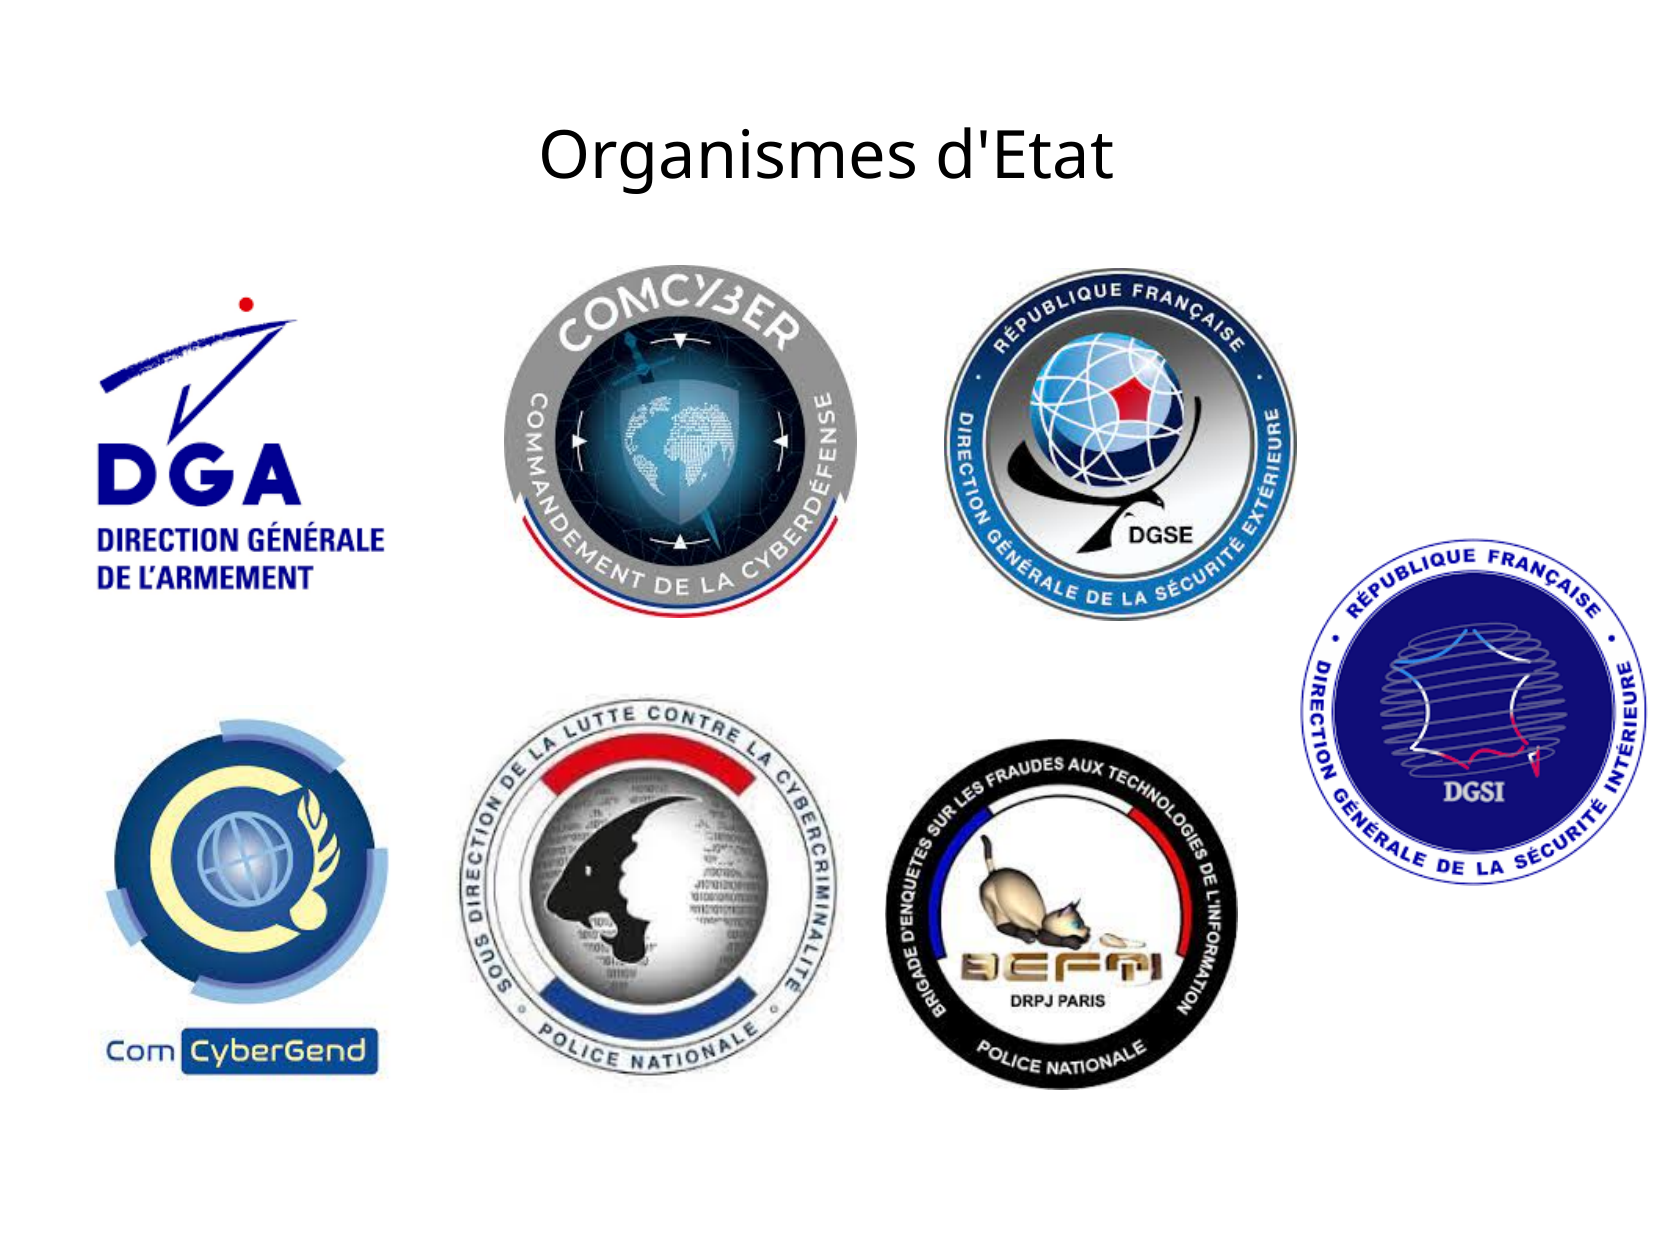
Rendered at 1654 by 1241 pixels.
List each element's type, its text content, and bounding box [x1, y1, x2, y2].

picture [442, 679, 857, 1093]
picture [504, 265, 857, 618]
picture [885, 738, 1238, 1090]
picture [66, 265, 414, 621]
picture [88, 705, 406, 1093]
picture [1299, 534, 1651, 886]
picture [944, 268, 1297, 621]
title Organismes d'Etat [82, 49, 1571, 257]
